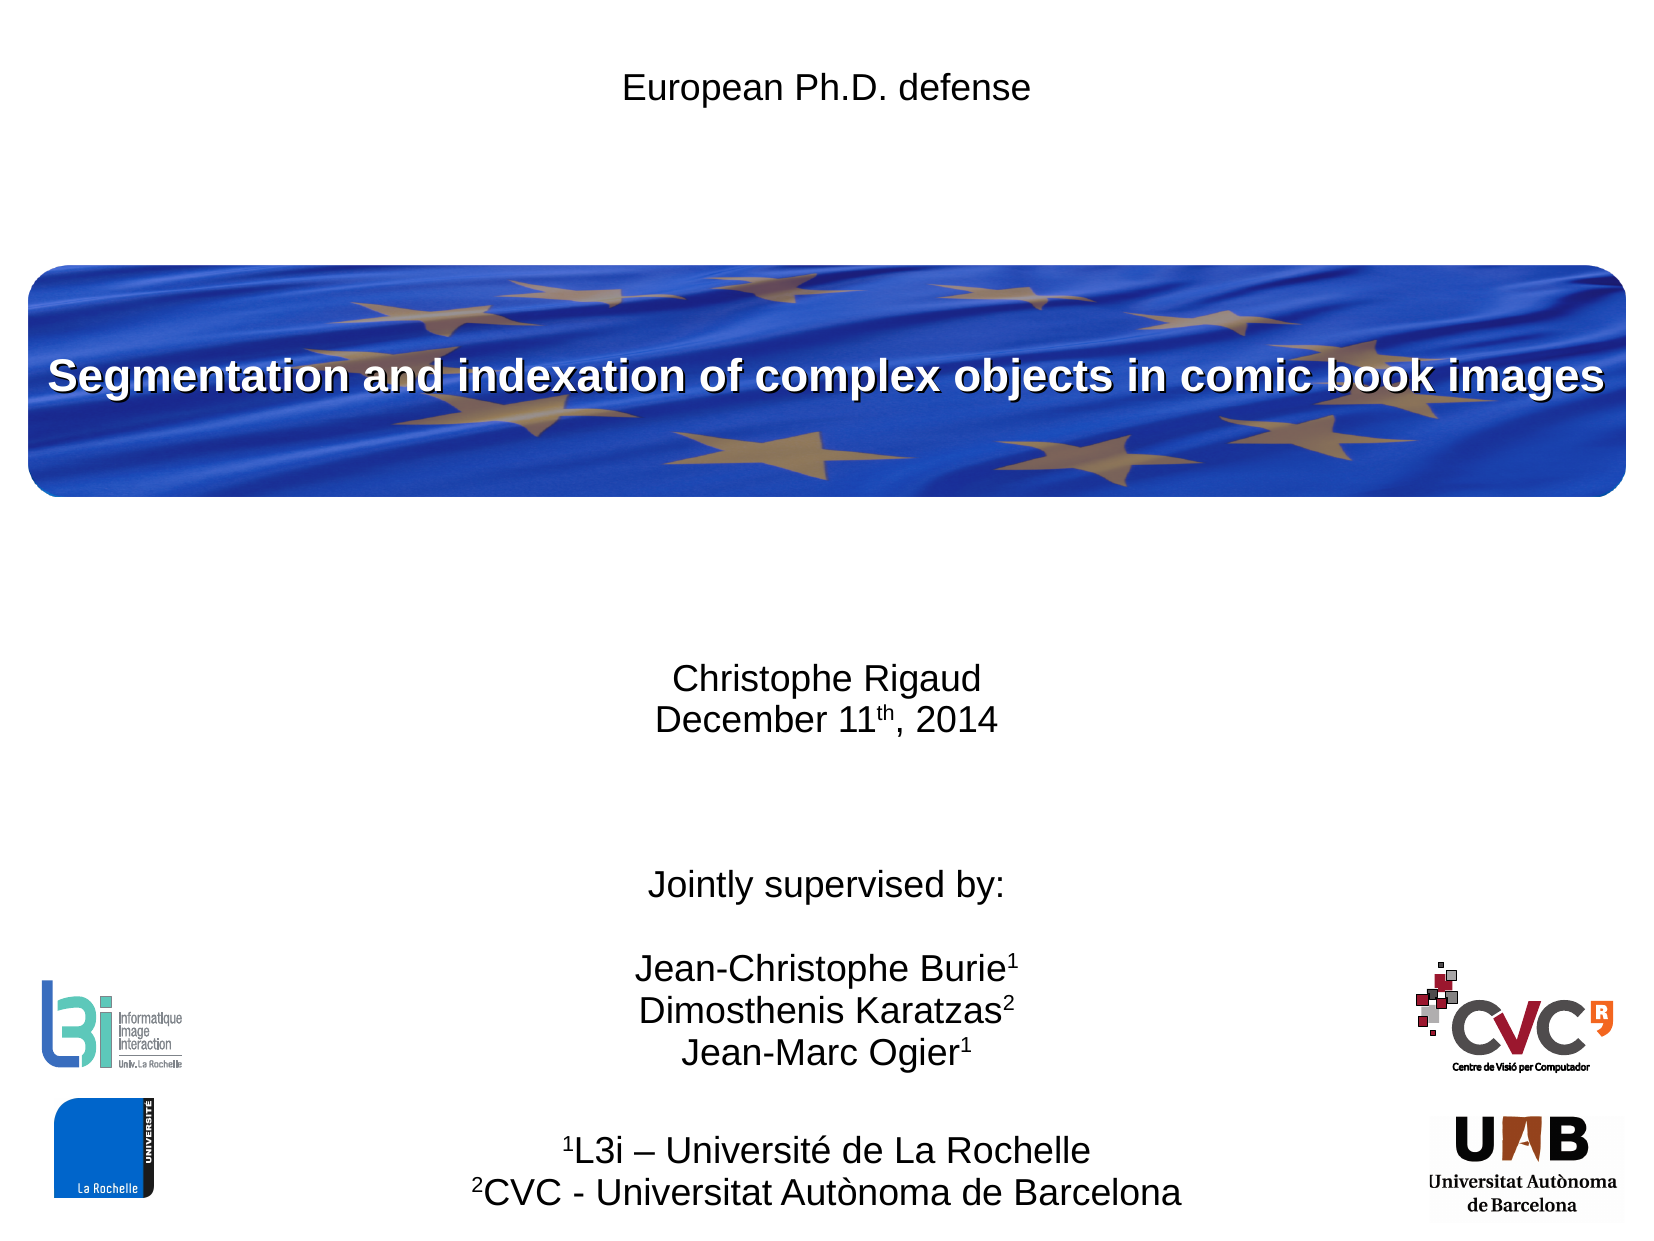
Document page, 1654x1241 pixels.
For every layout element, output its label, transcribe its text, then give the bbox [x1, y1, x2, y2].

picture [54, 1098, 154, 1198]
text_box Jointly supervised by: Jean-Christophe Burie1 Dimosthenis Karatzas2 Jean-Marc Ogier1 [555, 856, 1099, 1086]
text_box Segmentation and indexation of complex objects in comic book images [17, 342, 1636, 409]
text_box Christophe Rigaud December 11th, 2014 [366, 649, 1288, 750]
text_box 1L3i – Université de La Rochelle 2CVC - Universitat Autònoma de Barcelona [366, 1122, 1288, 1224]
chart [41, 980, 195, 1087]
text_box European Ph.D. defense [366, 59, 1288, 116]
chart [1429, 1116, 1625, 1223]
picture [28, 409, 1626, 498]
picture [28, 265, 1626, 342]
chart [1410, 956, 1615, 1075]
